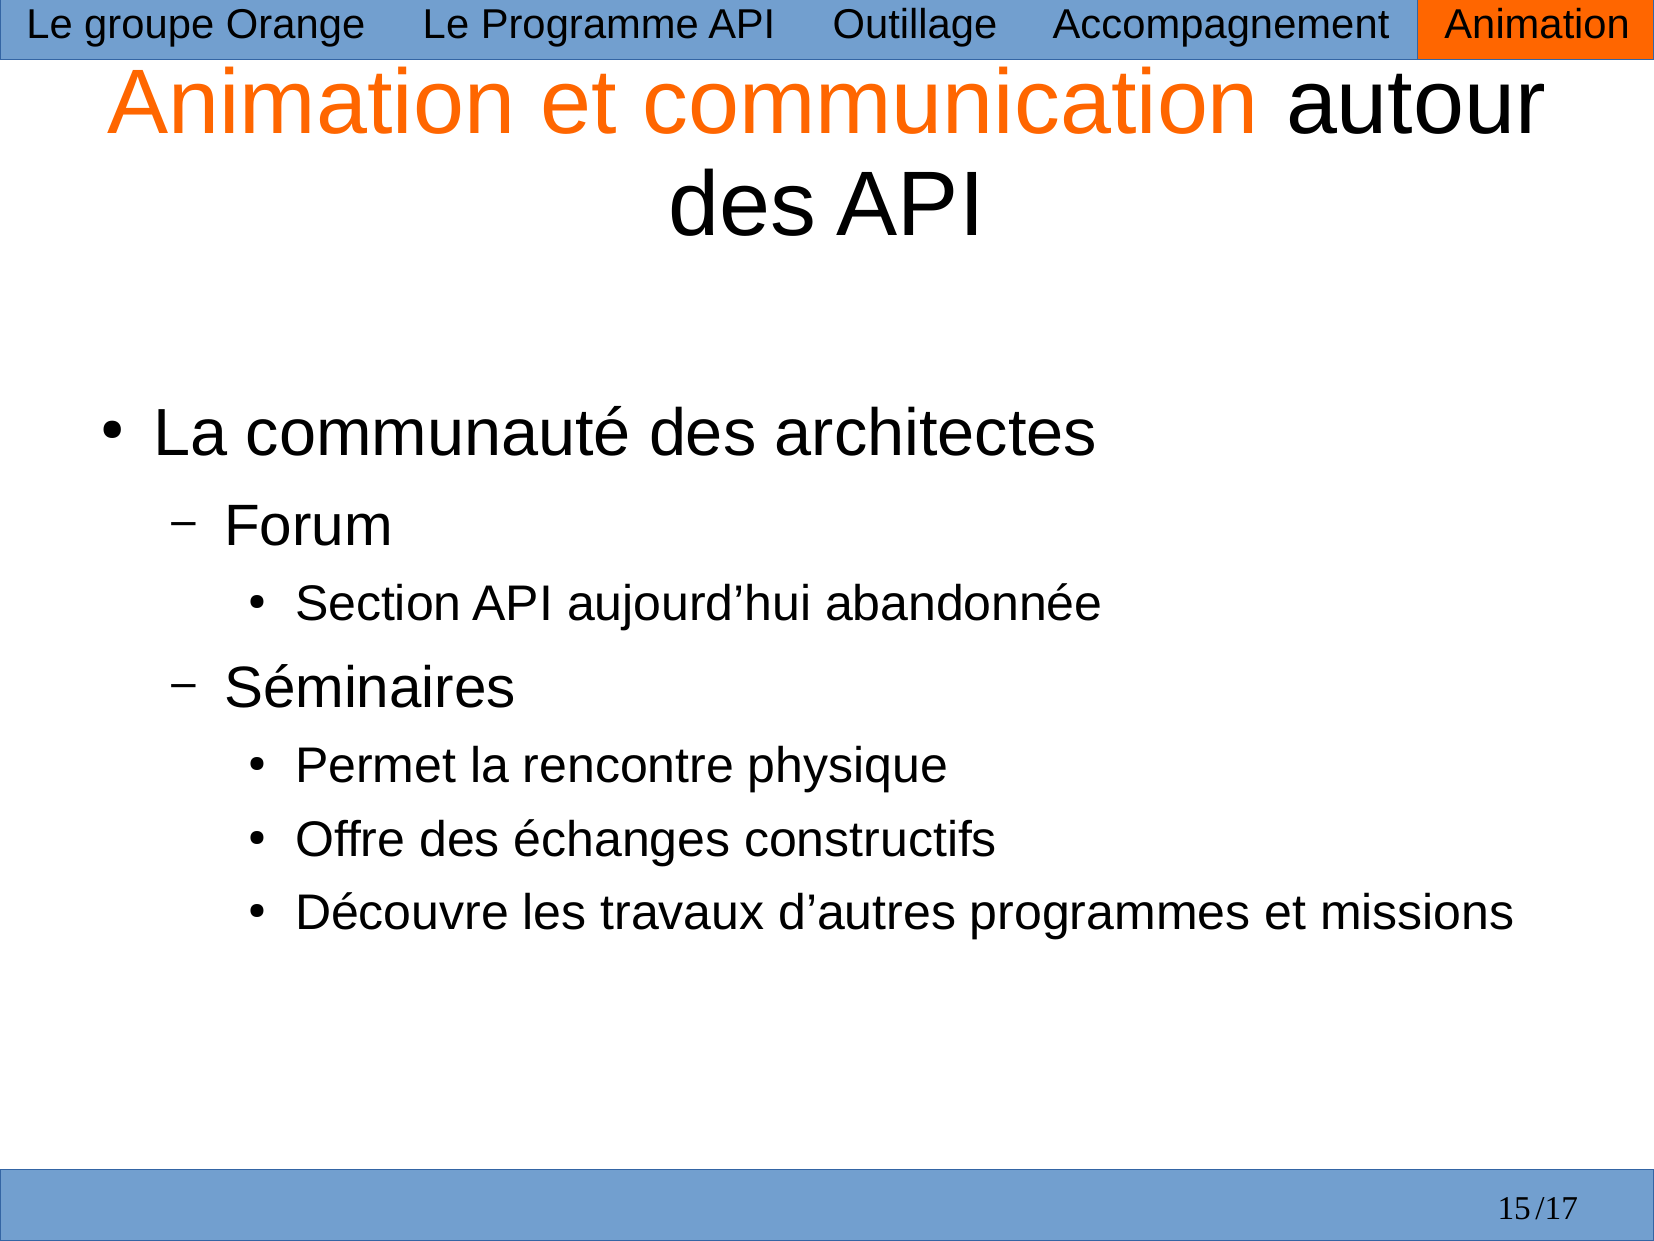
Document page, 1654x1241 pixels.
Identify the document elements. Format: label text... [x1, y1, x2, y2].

list La communauté des architectes Forum Section API aujourd’hui abandonnée Séminaires Permet la rencontre physique Offre des échanges constructifs Découvre les travaux d’autres programmes et missions [82, 290, 1571, 1010]
text_box Le groupe Orange Le Programme API Outillage Accompagnement Animation [0, 0, 1654, 60]
title Animation et communication autour des API [82, 60, 1571, 257]
